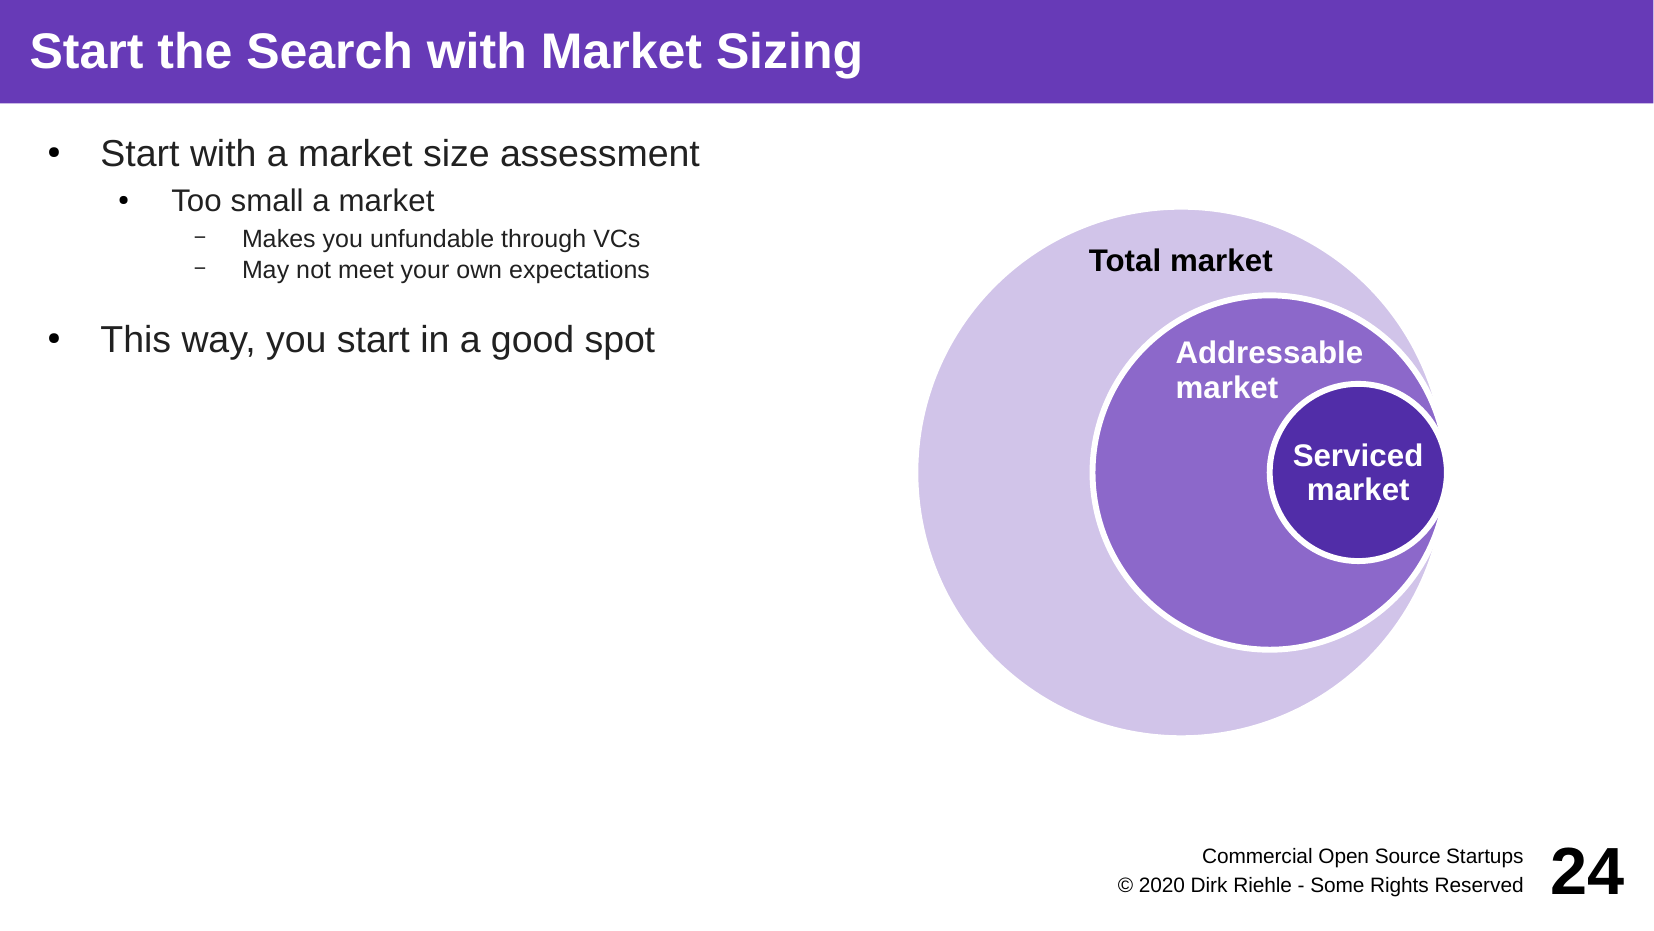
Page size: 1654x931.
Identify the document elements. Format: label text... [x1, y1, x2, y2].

list Start with a market size assessment Too small a market Makes you unfundable through VCs May not meet your own expectations This way, you start in a good spot [29, 132, 1625, 813]
title Start the Search with Market Sizing [0, 0, 1654, 104]
text_box Serviced market [1269, 383, 1447, 562]
text_box Total market [915, 206, 1446, 739]
text_box Addressable market [1092, 295, 1447, 650]
